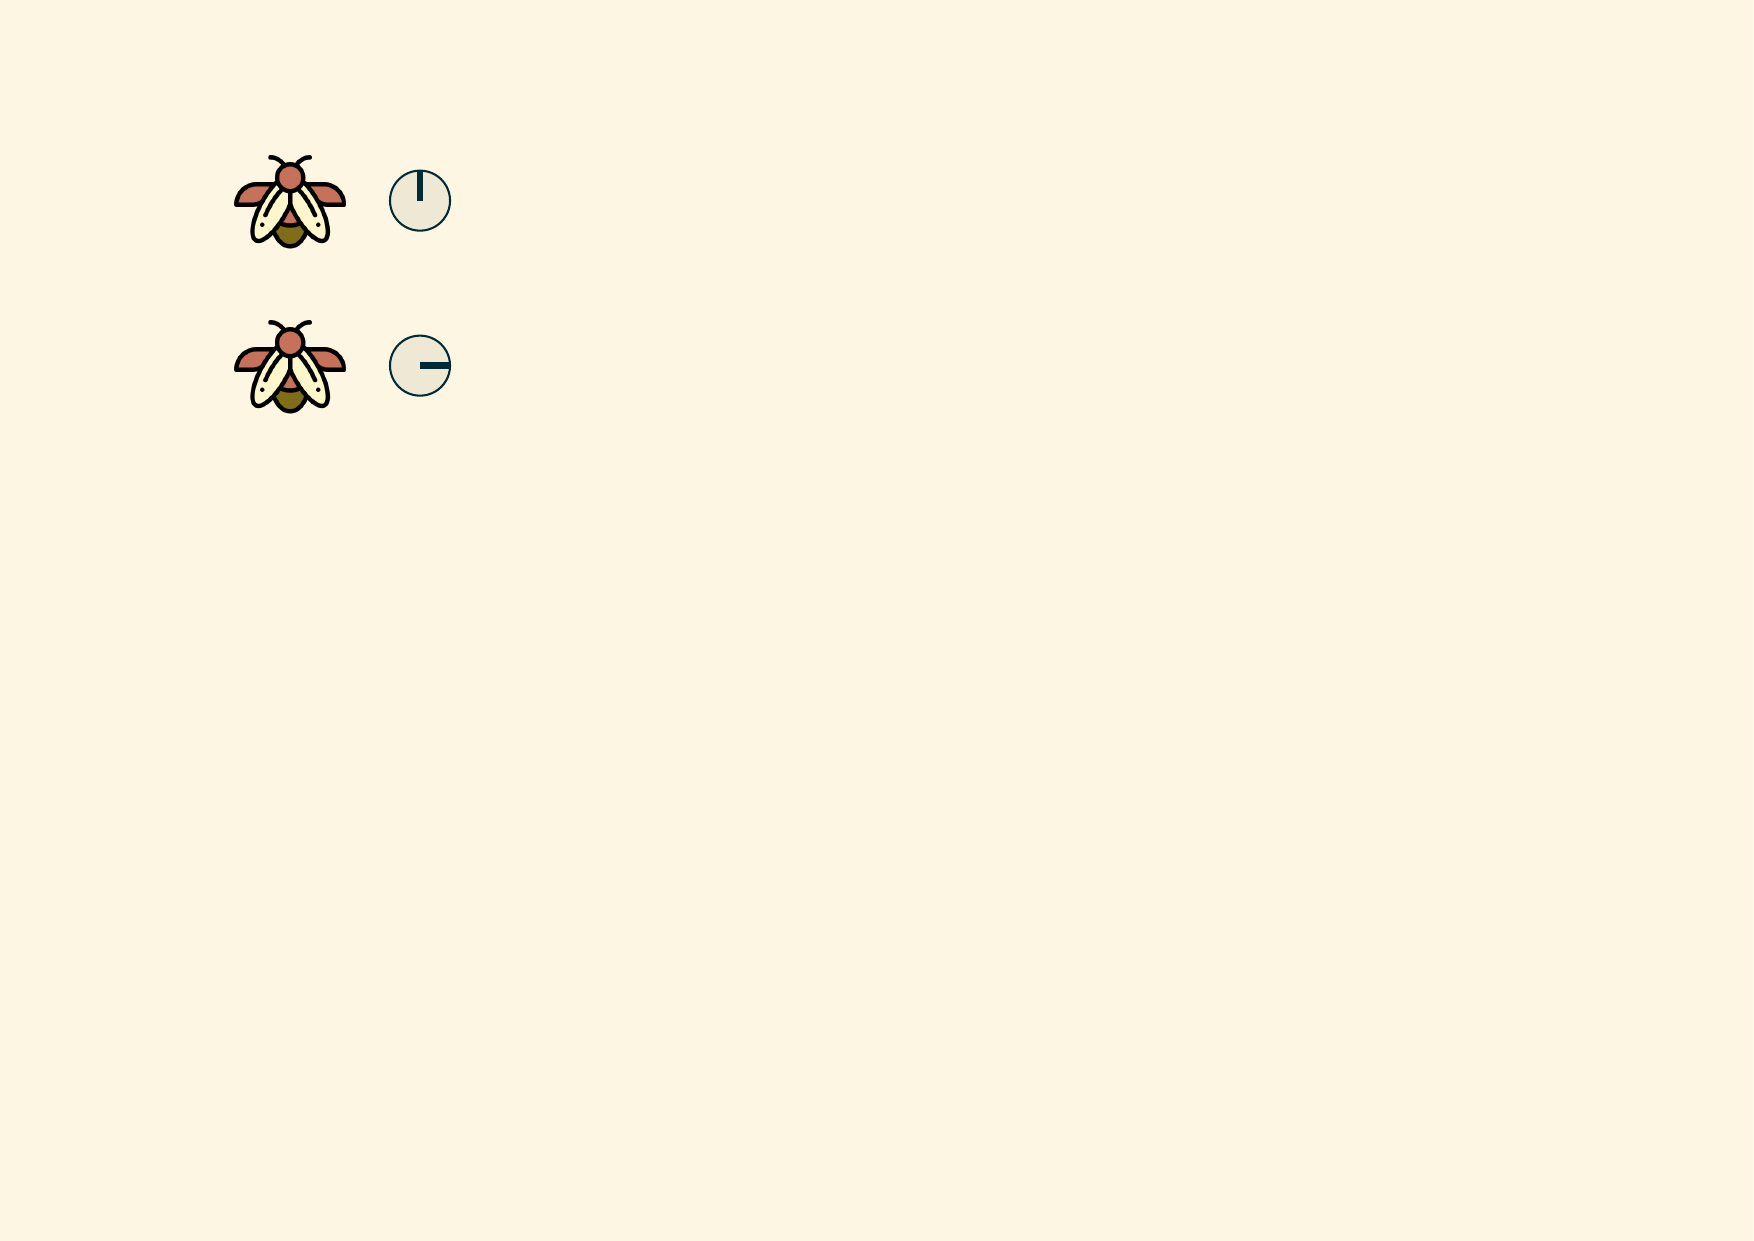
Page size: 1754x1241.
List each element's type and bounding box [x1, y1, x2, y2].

text_box [390, 170, 451, 231]
text_box [390, 335, 450, 396]
picture [234, 155, 346, 271]
picture [234, 320, 346, 436]
